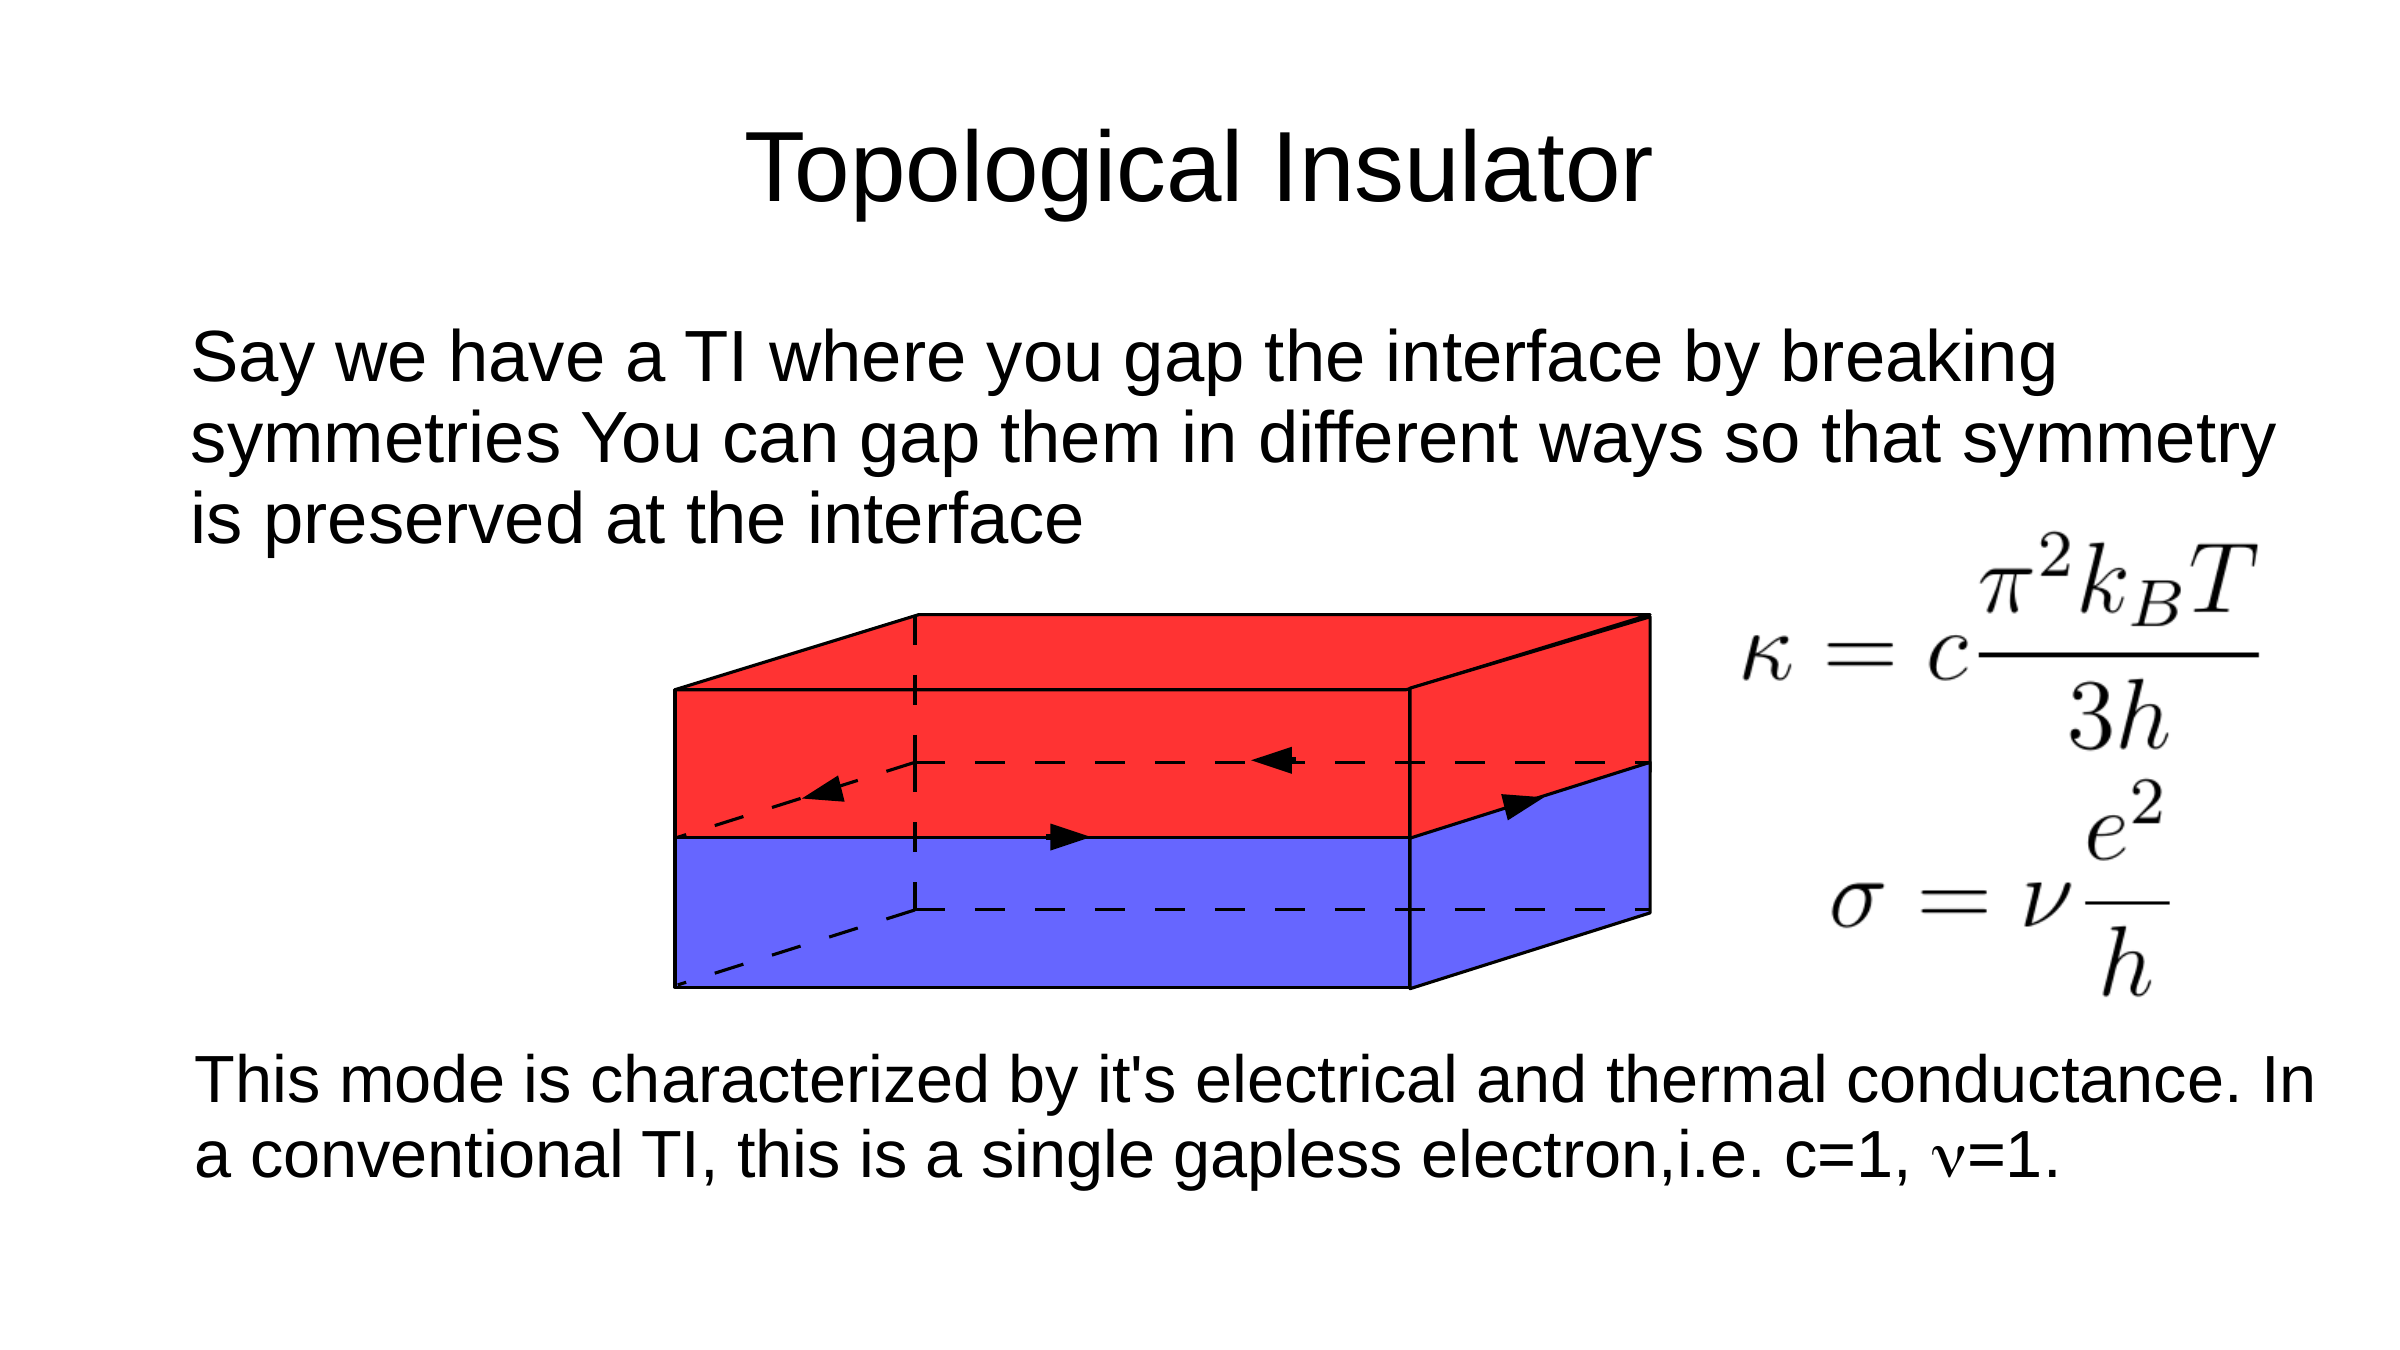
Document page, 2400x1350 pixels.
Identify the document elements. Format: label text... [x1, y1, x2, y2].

picture [1710, 501, 2303, 1041]
title Topological Insulator [120, 53, 2280, 280]
text_box [675, 614, 1651, 989]
list Say we have a TI where you gap the interface by breaking symmetries You can gap them in different ways so that symmetry is preserved at the interface [120, 315, 2280, 1287]
text_box This mode is characterized by it's electrical and thermal conductance. In a conventional TI, this is a single gapless electron,i.e. c=1, n=1. [180, 1035, 2386, 1206]
